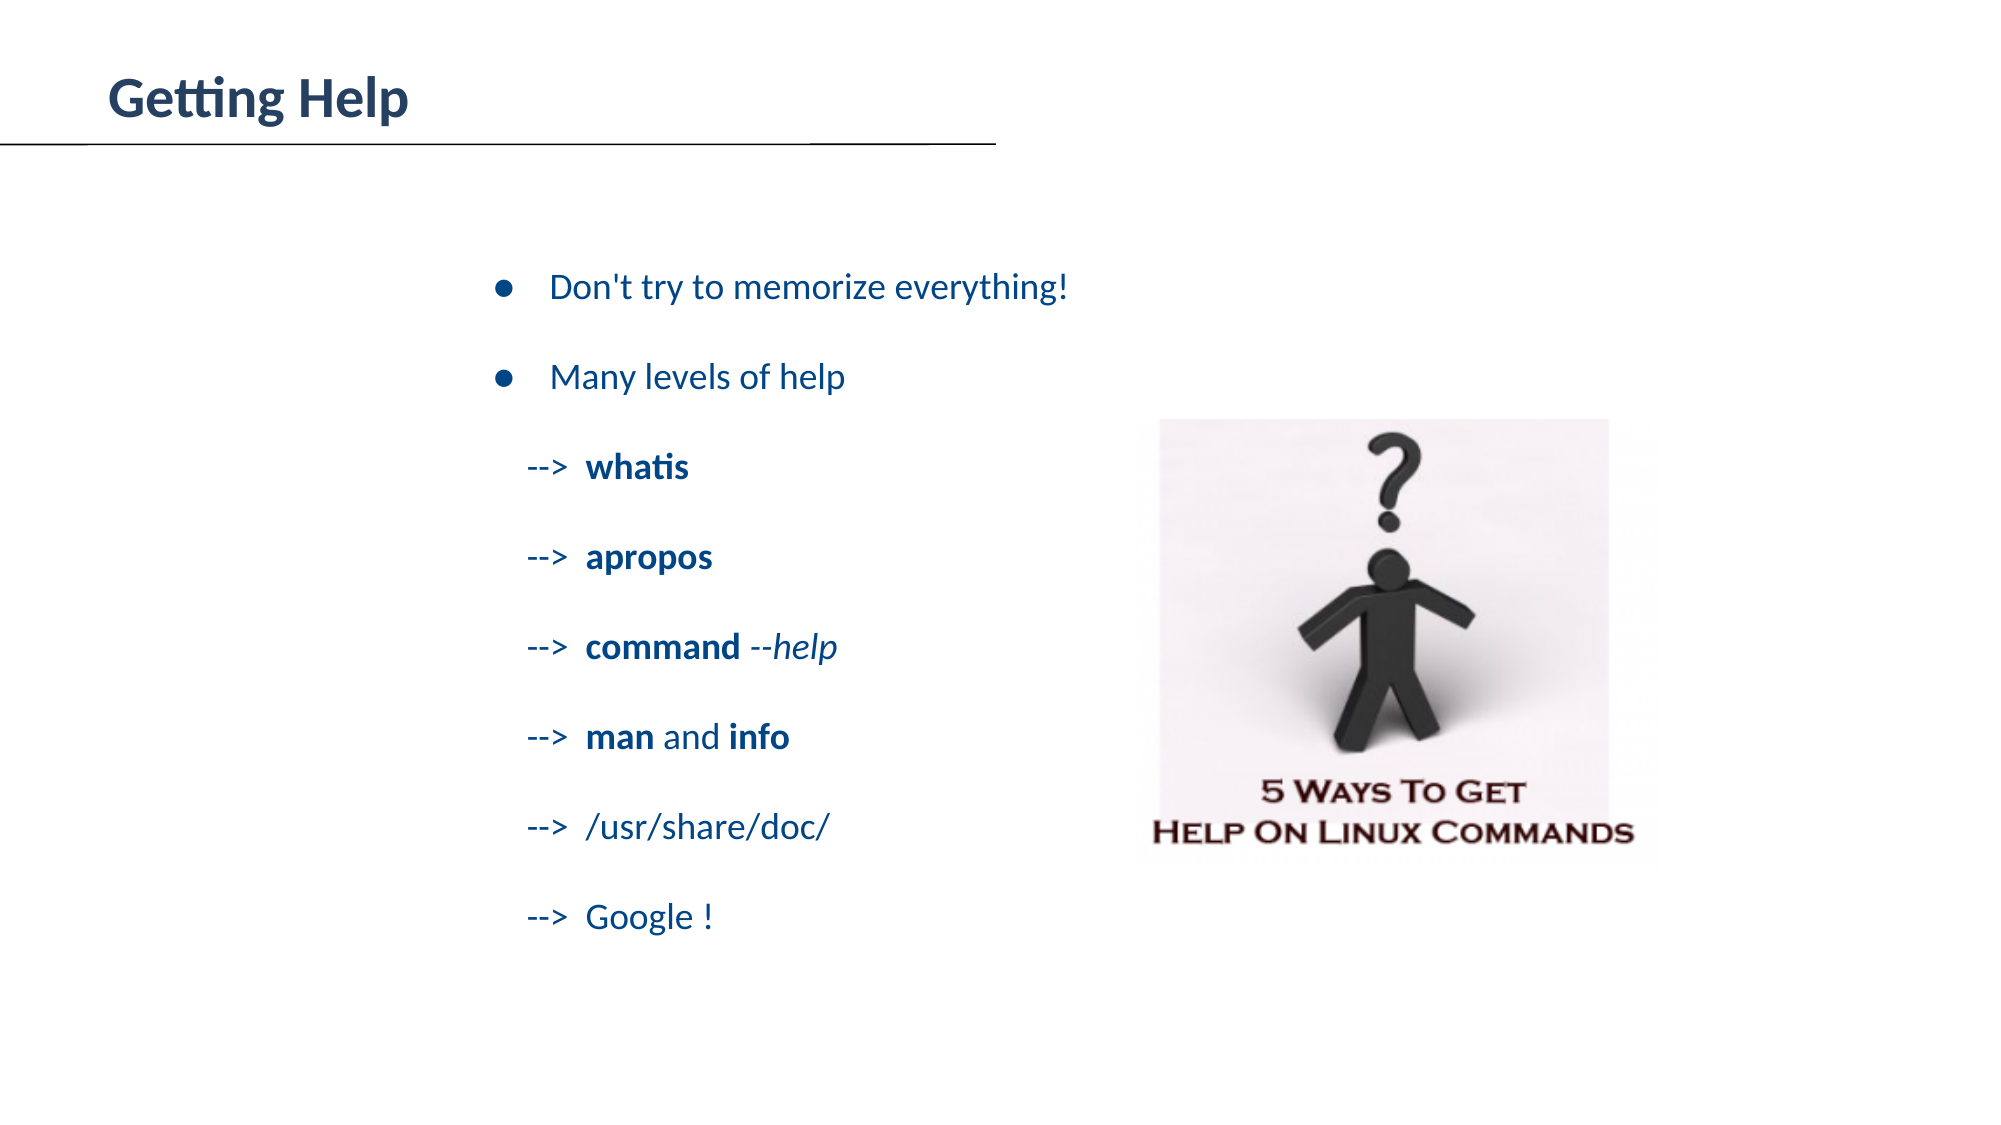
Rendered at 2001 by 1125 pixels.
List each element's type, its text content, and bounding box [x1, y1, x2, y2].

picture [1136, 420, 1660, 869]
text_box ● Don't try to memorize everything! ● Many levels of help --> whatis --> apropos --> command --help --> man and info --> /usr/share/doc/ --> Google ! [324, 210, 1096, 952]
text_box Getting Help [93, 51, 1144, 138]
